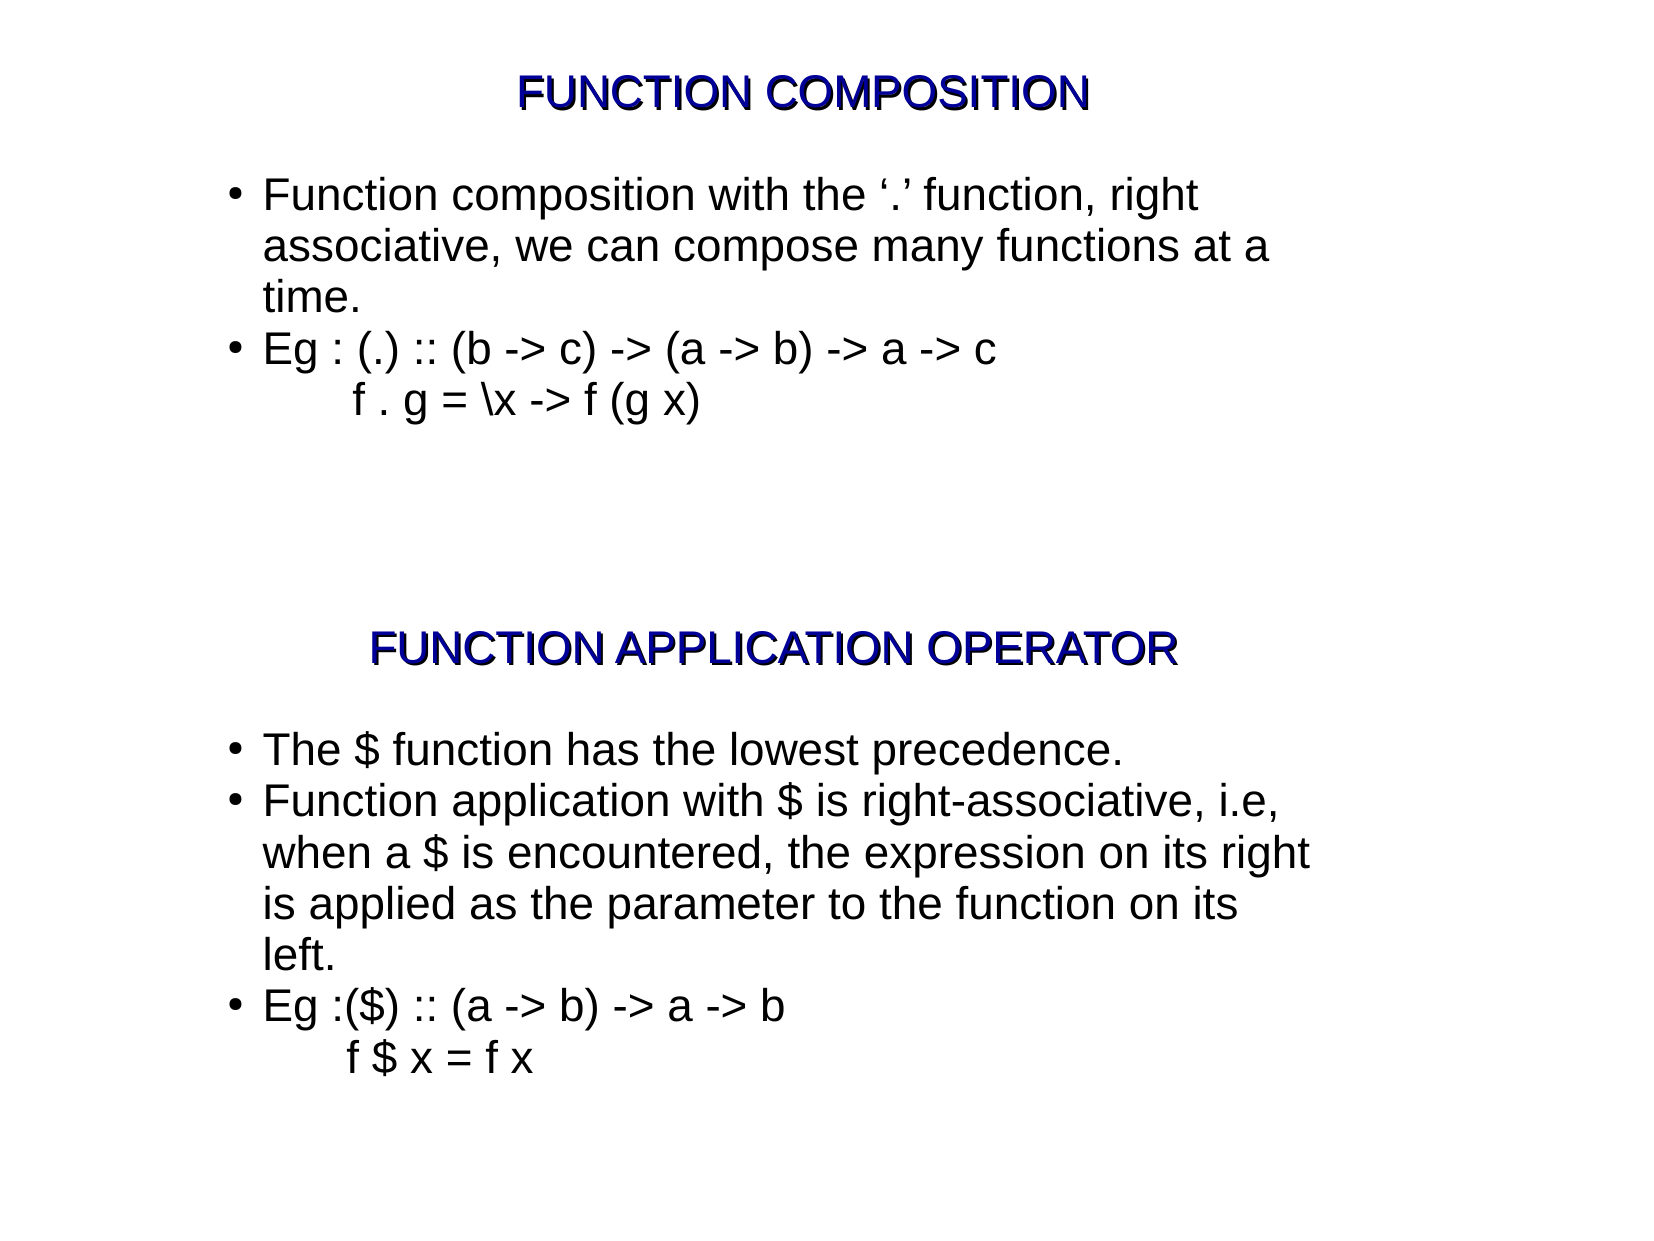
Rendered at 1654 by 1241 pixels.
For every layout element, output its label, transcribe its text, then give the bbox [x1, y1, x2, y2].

text_box FUNCTION APPLICATION OPERATOR The $ function has the lowest precedence. Function application with $ is right-associative, i.e, when a $ is encountered, the expression on its right is applied as the parameter to the function on its left. Eg :($) :: (a -> b) -> a -> b f $ x = f x [212, 614, 1335, 1091]
text_box FUNCTION COMPOSITION Function composition with the ‘.’ function, right associative, we can compose many functions at a time. Eg : (.) :: (b -> c) -> (a -> b) -> a -> c f . g = \x -> f (g x) [212, 59, 1394, 433]
